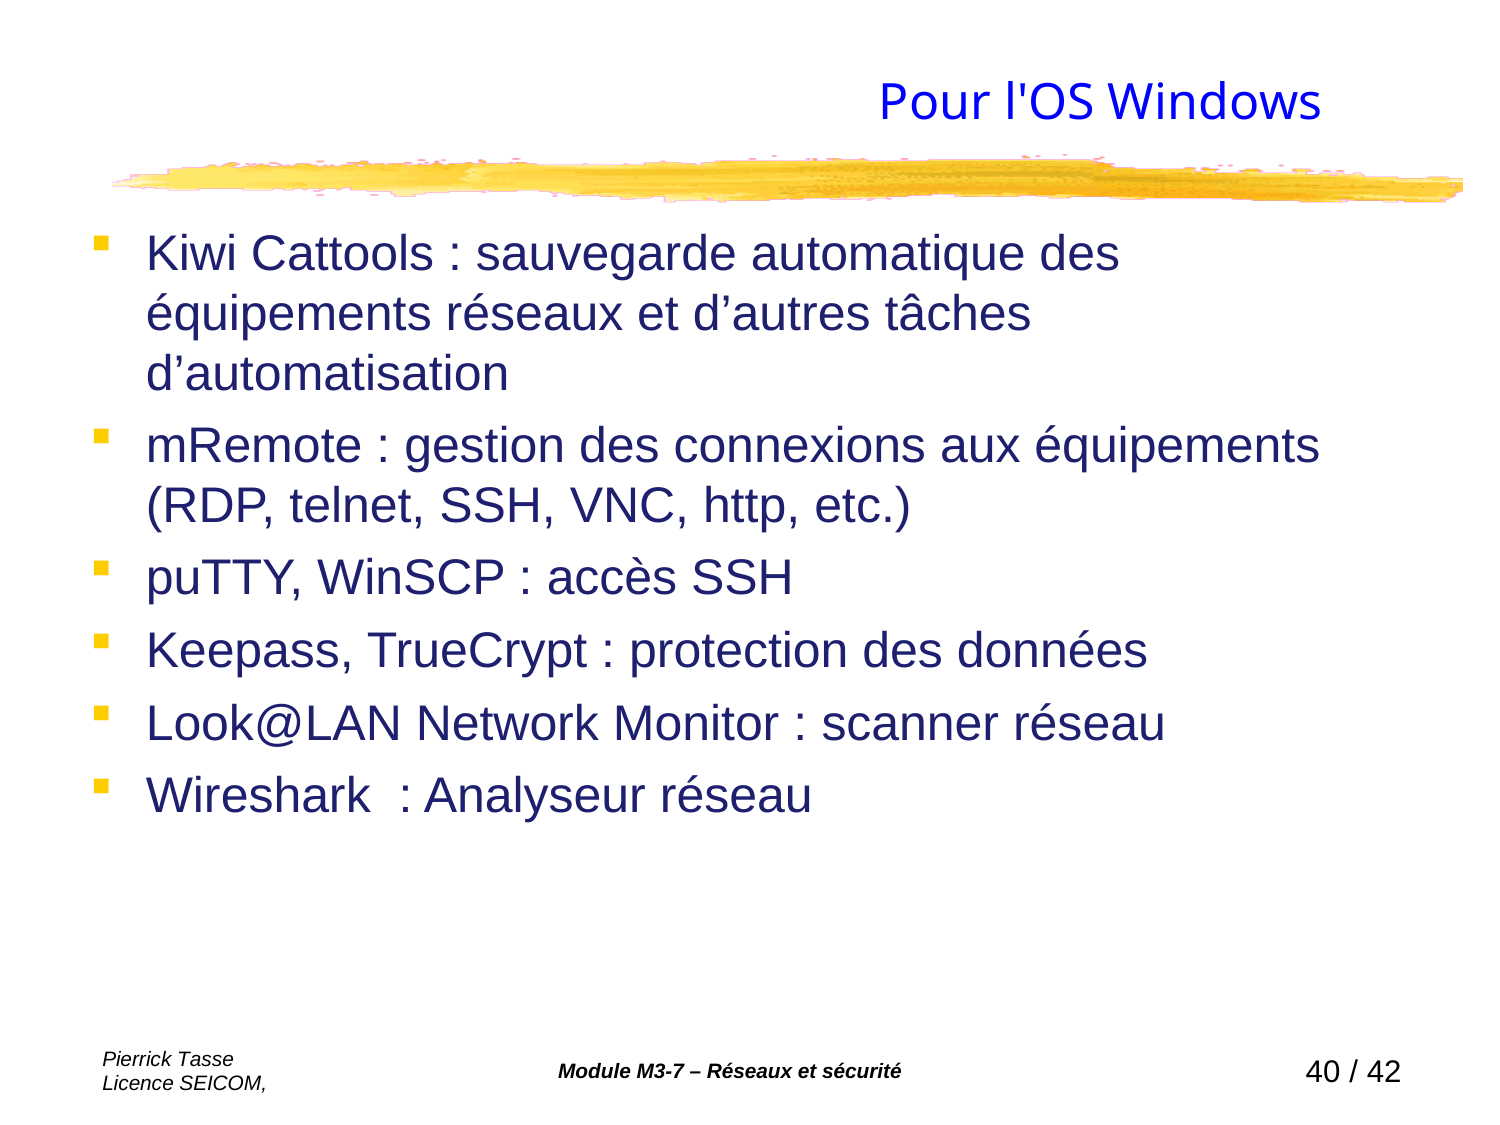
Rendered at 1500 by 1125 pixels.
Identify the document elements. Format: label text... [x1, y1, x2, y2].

title Pour l'OS Windows [62, 37, 1338, 138]
list Kiwi Cattools : sauvegarde automatique des équipements réseaux et d’autres tâches d’automatisation mRemote : gestion des connexions aux équipements (RDP, telnet, SSH, VNC, http, etc.) puTTY, WinSCP : accès SSH Keepass, TrueCrypt : protection des données Look@LAN Network Monitor : scanner réseau Wireshark : Analyseur réseau [74, 212, 1417, 865]
picture [112, 149, 1463, 213]
